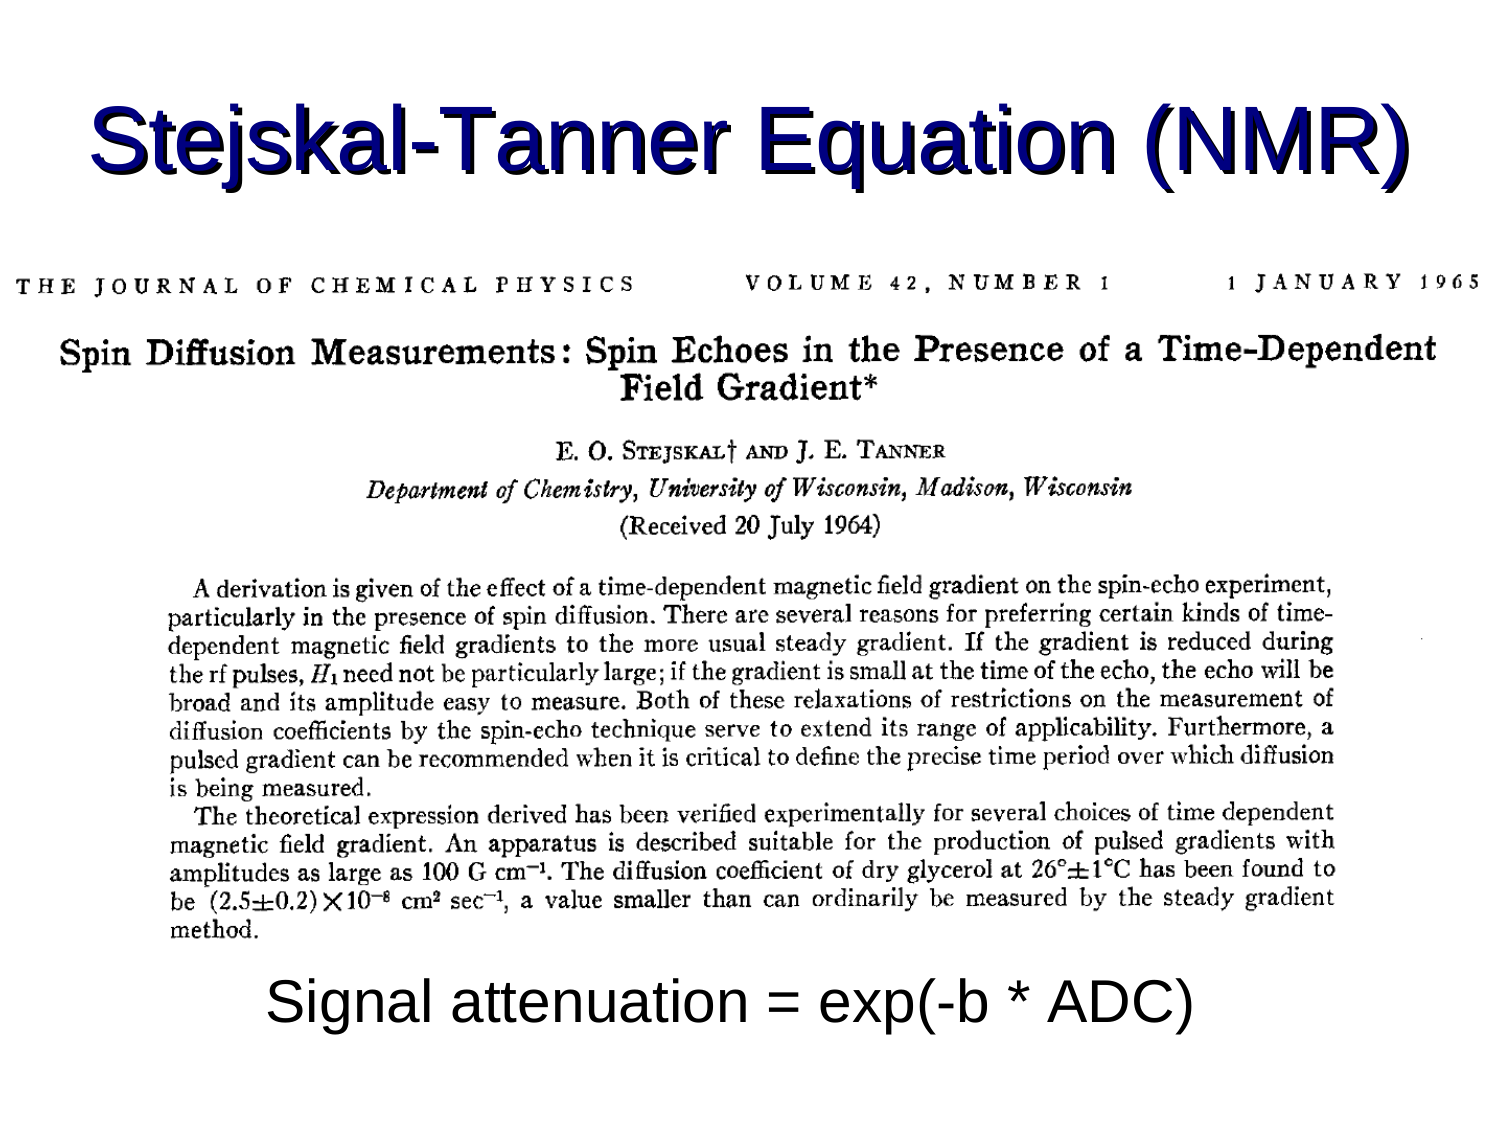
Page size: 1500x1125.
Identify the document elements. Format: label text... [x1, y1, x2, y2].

text_box Signal attenuation = exp(-b * ADC) [237, 972, 1225, 1041]
picture [10, 268, 1485, 951]
title Stejskal-Tanner Equation (NMR) [75, 48, 1426, 229]
